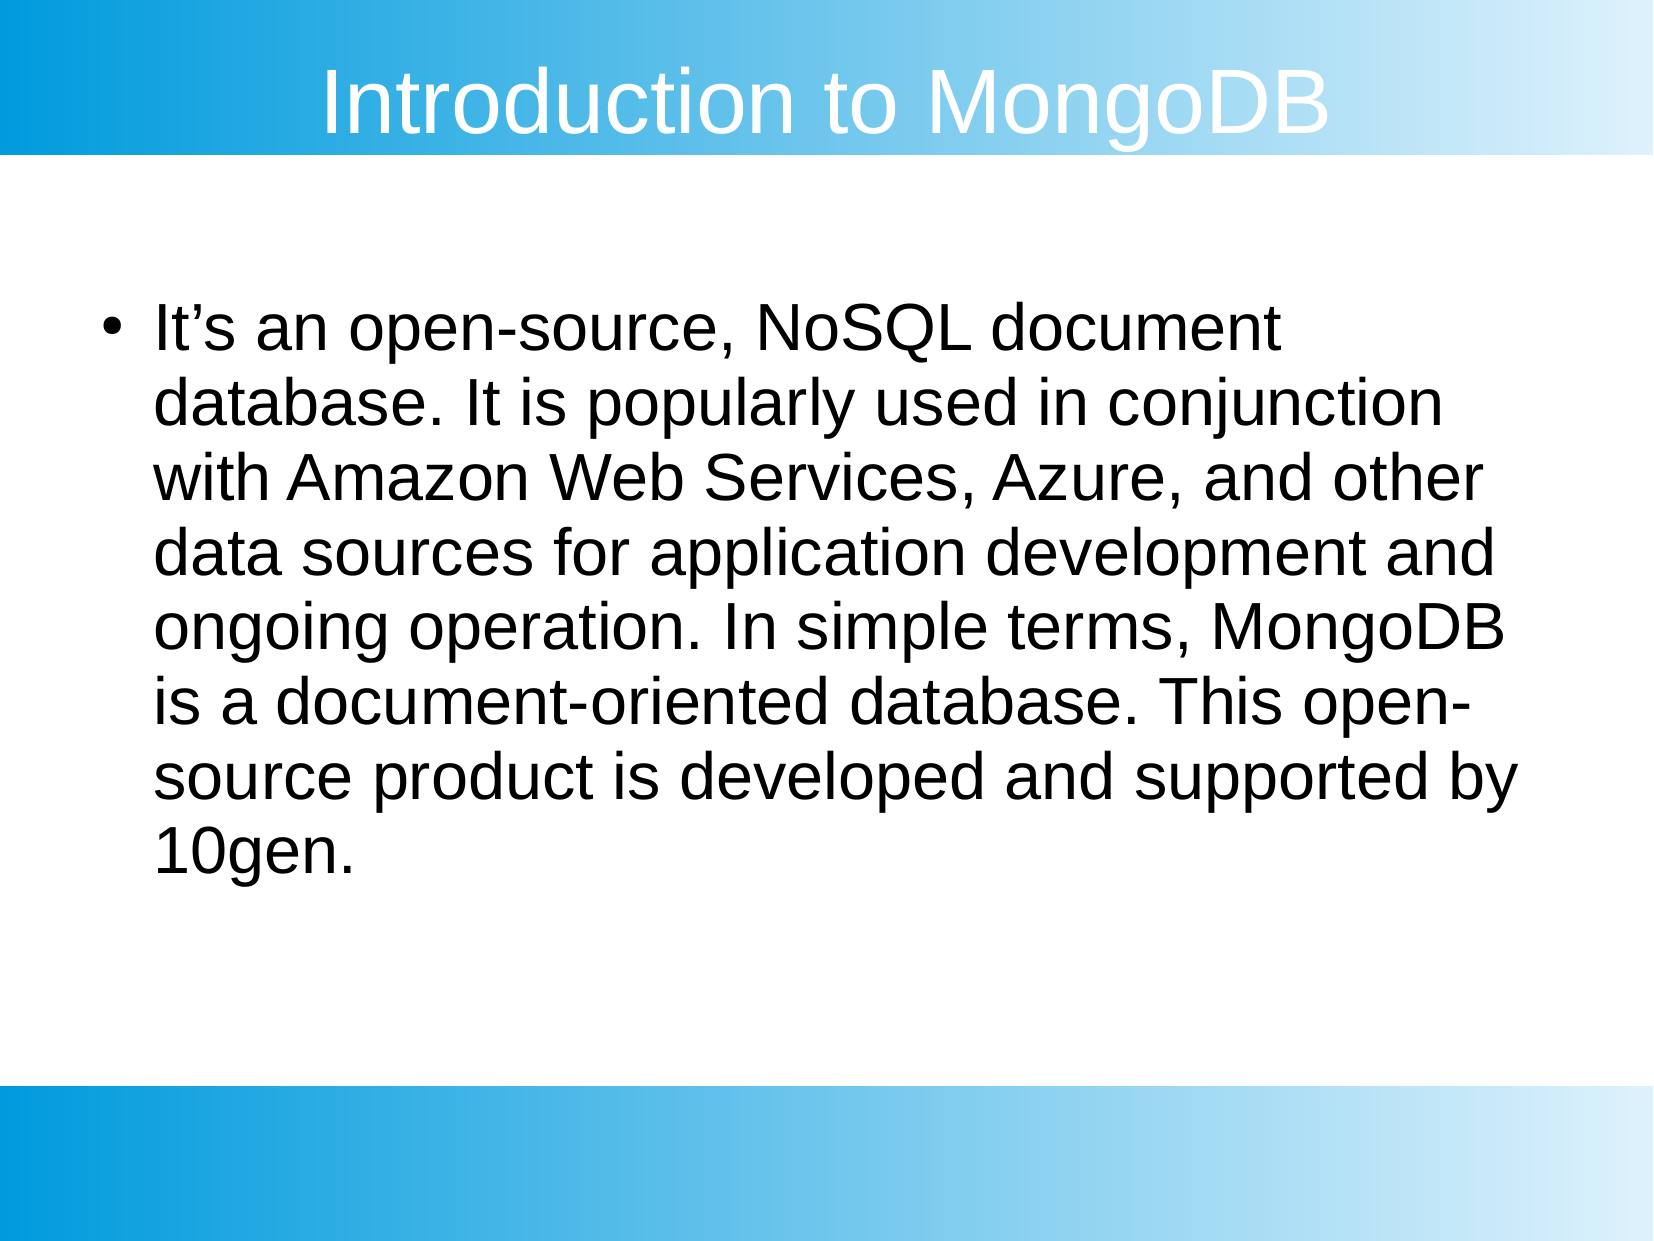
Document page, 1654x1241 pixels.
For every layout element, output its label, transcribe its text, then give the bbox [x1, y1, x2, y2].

list It’s an open-source, NoSQL document database. It is popularly used in conjunction with Amazon Web Services, Azure, and other data sources for application development and ongoing operation. In simple terms, MongoDB is a document-oriented database. This open-source product is developed and supported by 10gen. [82, 290, 1571, 1010]
title Introduction to MongoDB [82, 49, 1571, 155]
